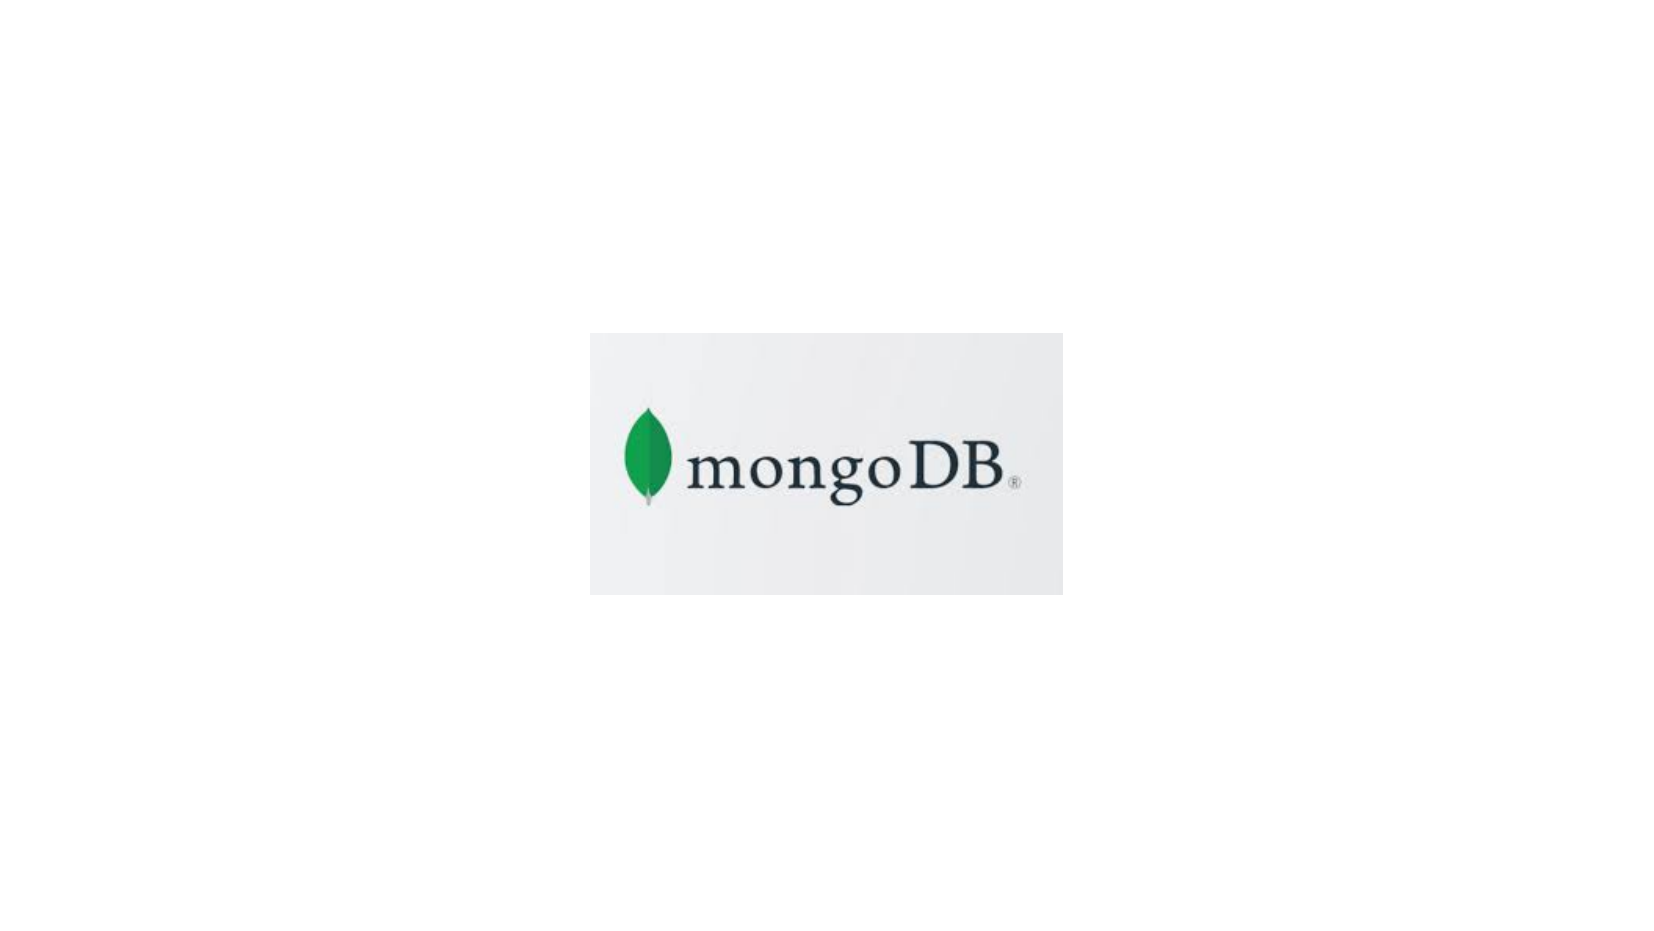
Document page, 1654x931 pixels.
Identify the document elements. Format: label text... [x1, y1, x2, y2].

picture [590, 333, 1063, 595]
subtitle MongoDB [82, 75, 1571, 863]
